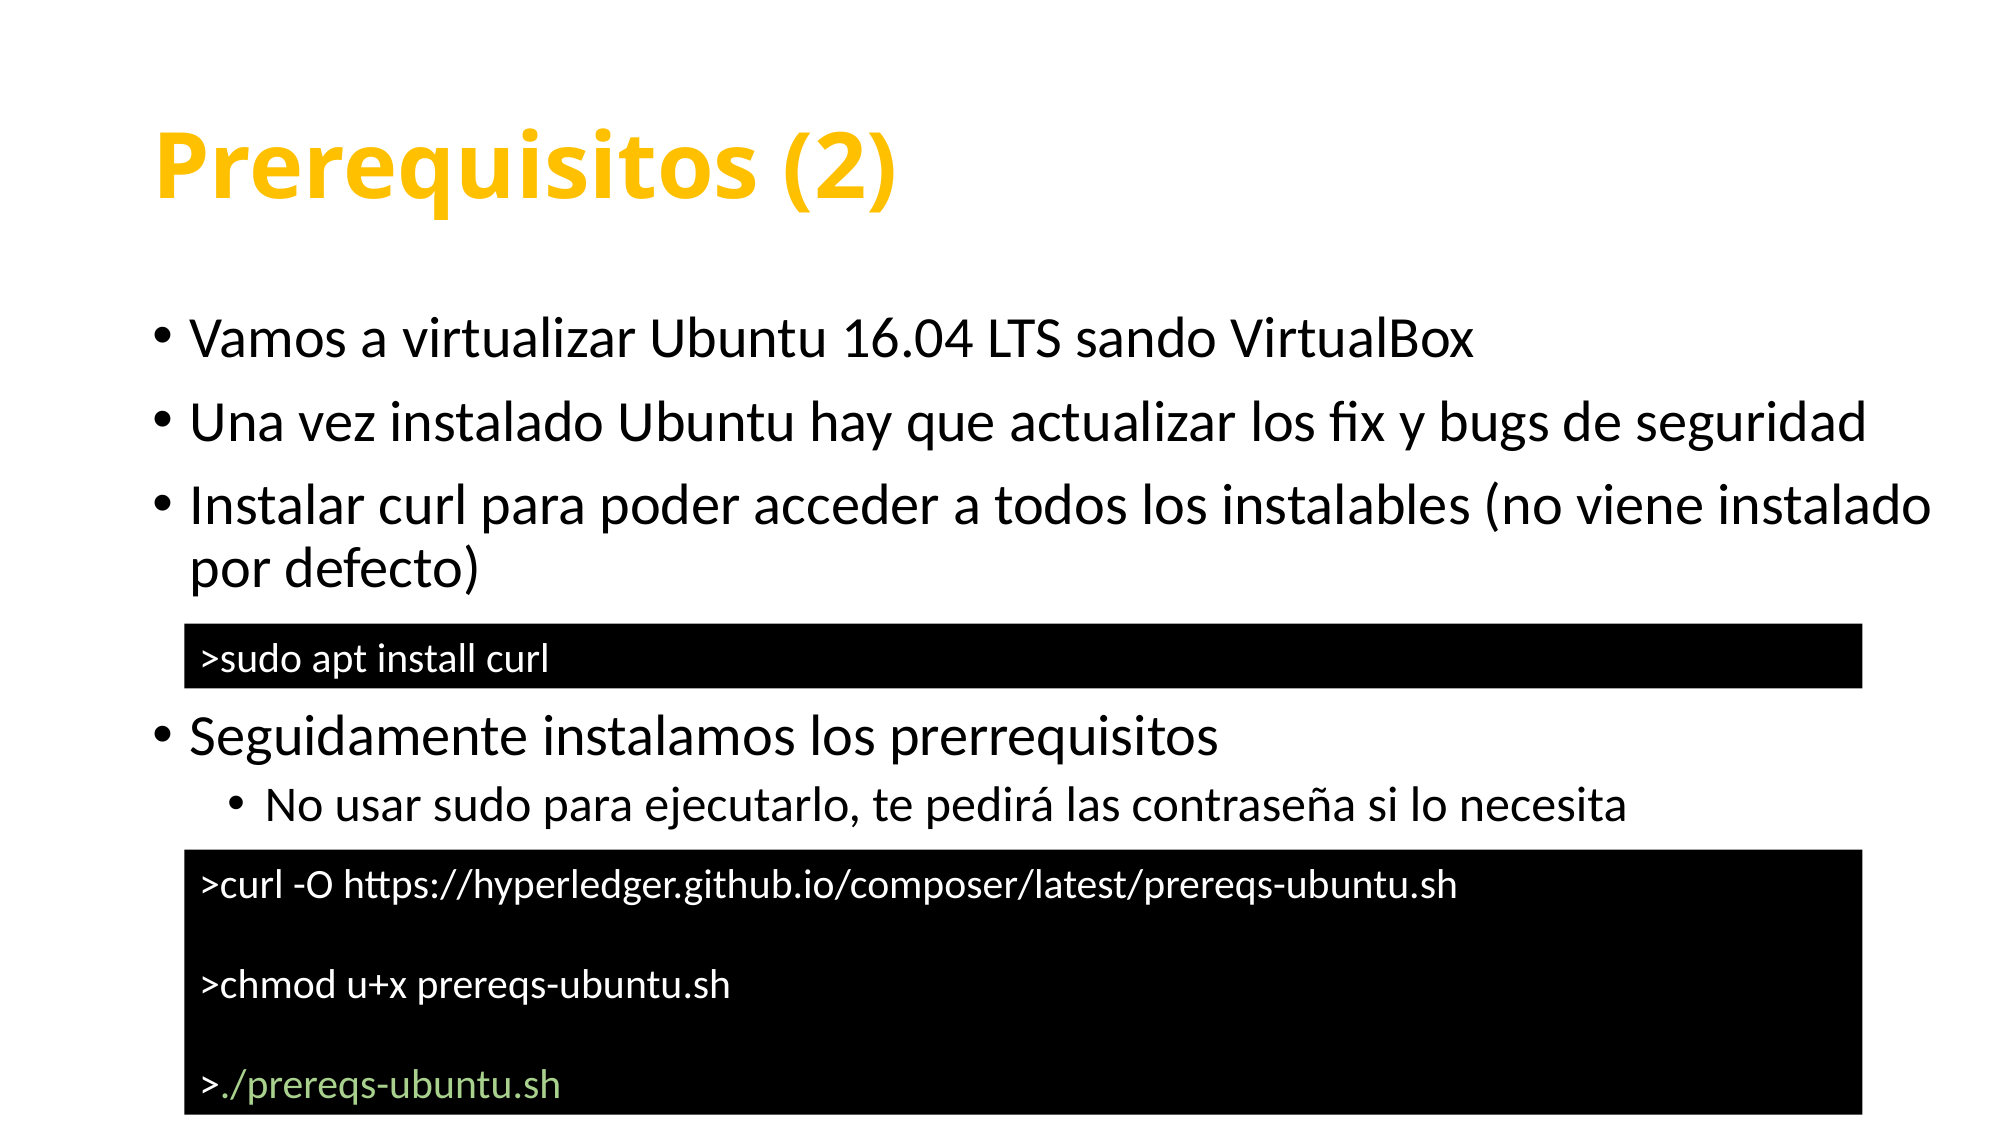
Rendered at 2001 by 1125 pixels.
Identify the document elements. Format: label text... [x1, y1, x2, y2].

text_box >sudo apt install curl [184, 623, 1863, 689]
title Prerequisitos (2) [137, 59, 1863, 278]
list Vamos a virtualizar Ubuntu 16.04 LTS sando VirtualBox Una vez instalado Ubuntu hay que actualizar los fix y bugs de seguridad Instalar curl para poder acceder a todos los instalables (no viene instalado por defecto) Seguidamente instalamos los prerrequisitos No usar sudo para ejecutarlo, te pedirá las contraseña si lo necesita [137, 299, 1965, 1014]
text_box >curl -O https://hyperledger.github.io/composer/latest/prereqs-ubuntu.sh >chmod u+x prereqs-ubuntu.sh >./prereqs-ubuntu.sh [184, 849, 1863, 1115]
